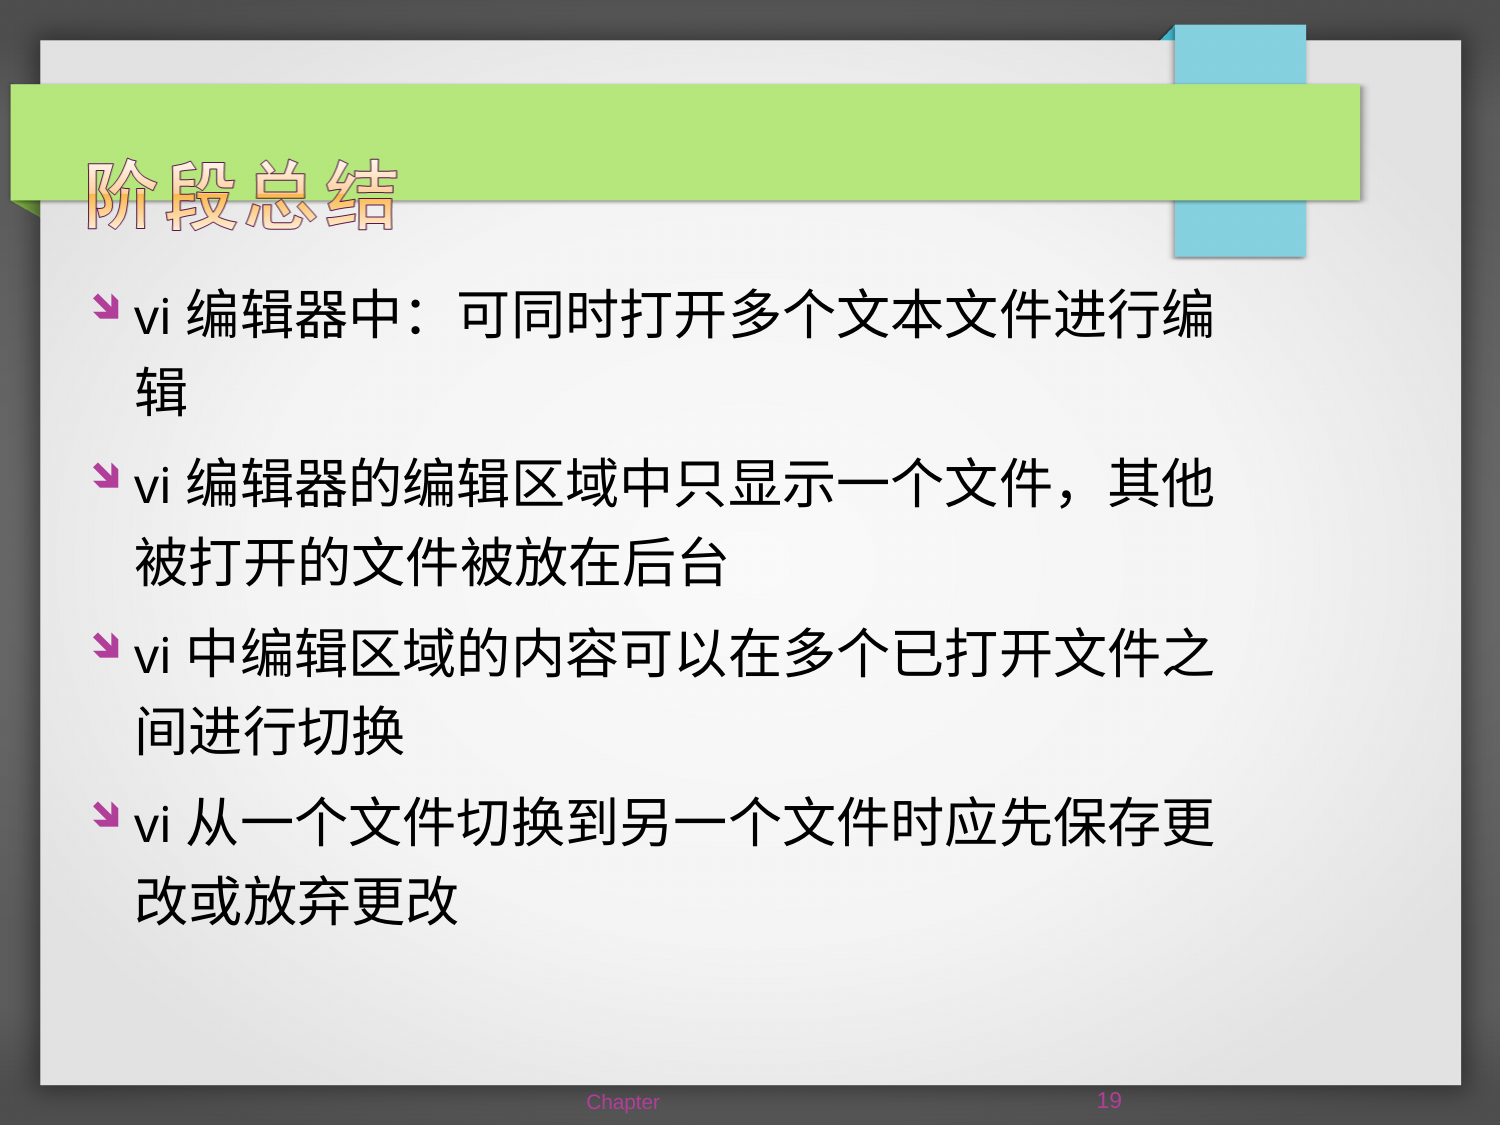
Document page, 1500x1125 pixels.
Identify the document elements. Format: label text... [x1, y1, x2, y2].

picture [0, 0, 1500, 1125]
list vi编辑器中：可同时打开多个文本文件进行编辑 vi编辑器的编辑区域中只显示一个文件，其他被打开的文件被放在后台 vi中编辑区域的内容可以在多个已打开文件之间进行切换 vi从一个文件切换到另一个文件时应先保存更改或放弃更改 [75, 263, 1263, 1060]
text_box Chapter [75, 1075, 676, 1114]
text_box <number> [1025, 1075, 1123, 1114]
